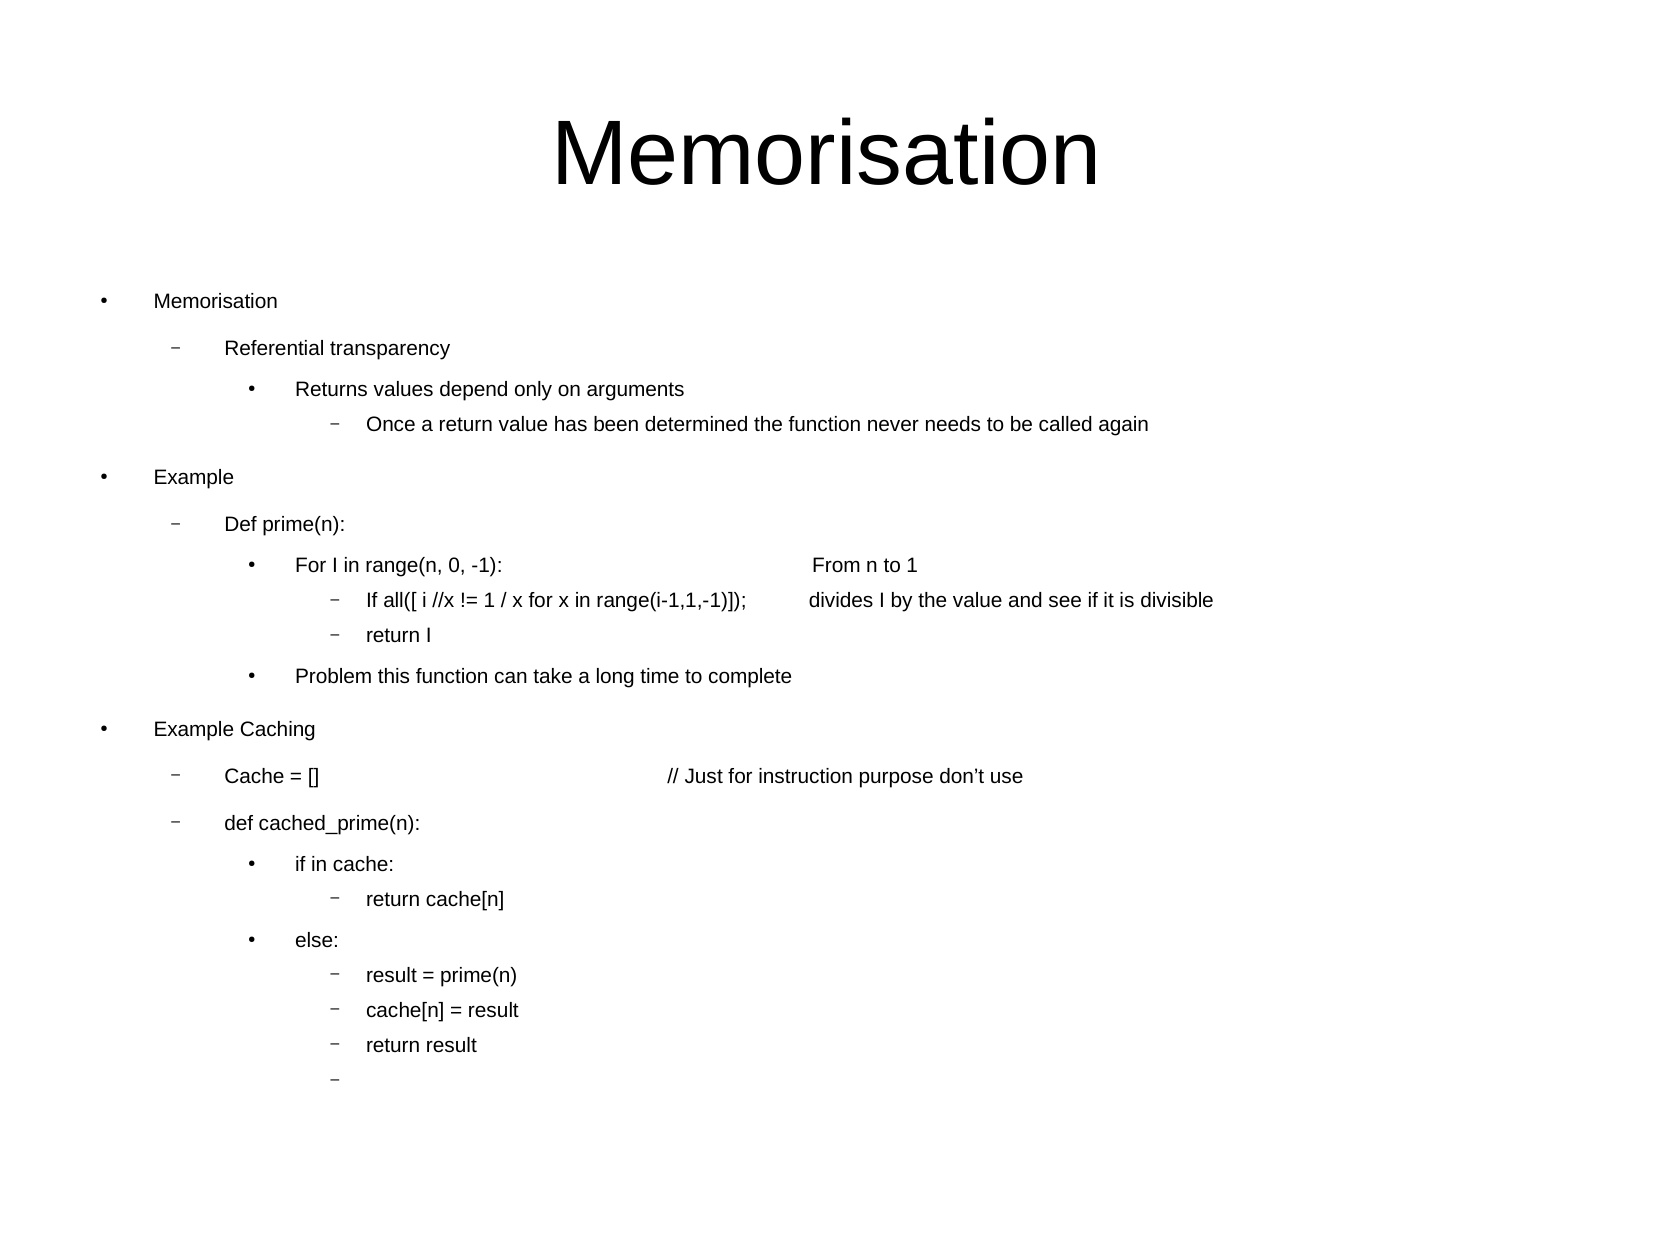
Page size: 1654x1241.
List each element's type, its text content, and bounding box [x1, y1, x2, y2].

title Memorisation [82, 49, 1571, 257]
list Memorisation Referential transparency Returns values depend only on arguments Once a return value has been determined the function never needs to be called again Example Def prime(n): For I in range(n, 0, -1): From n to 1 If all([ i //x != 1 / x for x in range(i-1,1,-1)]); divides I by the value and see if it is divisible return I Problem this function can take a long time to complete Example Caching Cache = [] // Just for instruction purpose don’t use def cached_prime(n): if in cache: return cache[n] else: result = prime(n) cache[n] = result return result [82, 290, 1571, 1229]
